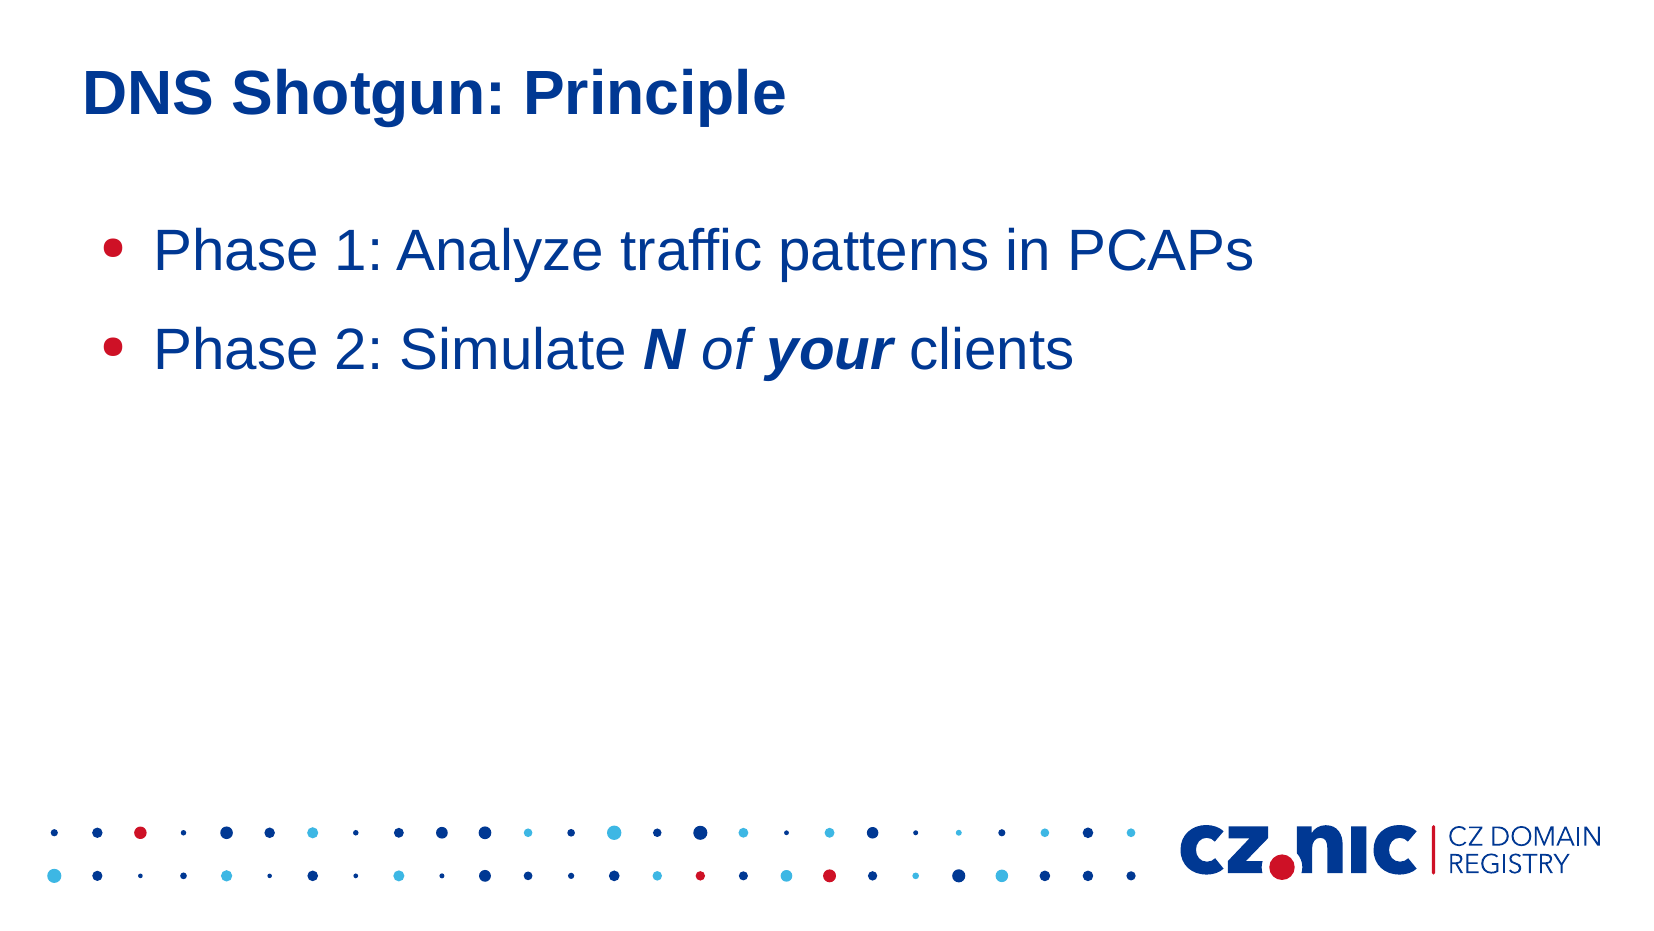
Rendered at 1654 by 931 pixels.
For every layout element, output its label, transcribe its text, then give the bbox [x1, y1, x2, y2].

list Phase 1: Analyze traffic patterns in PCAPs Phase 2: Simulate N of your clients [82, 217, 1571, 815]
title DNS Shotgun: Principle [82, 53, 1571, 133]
